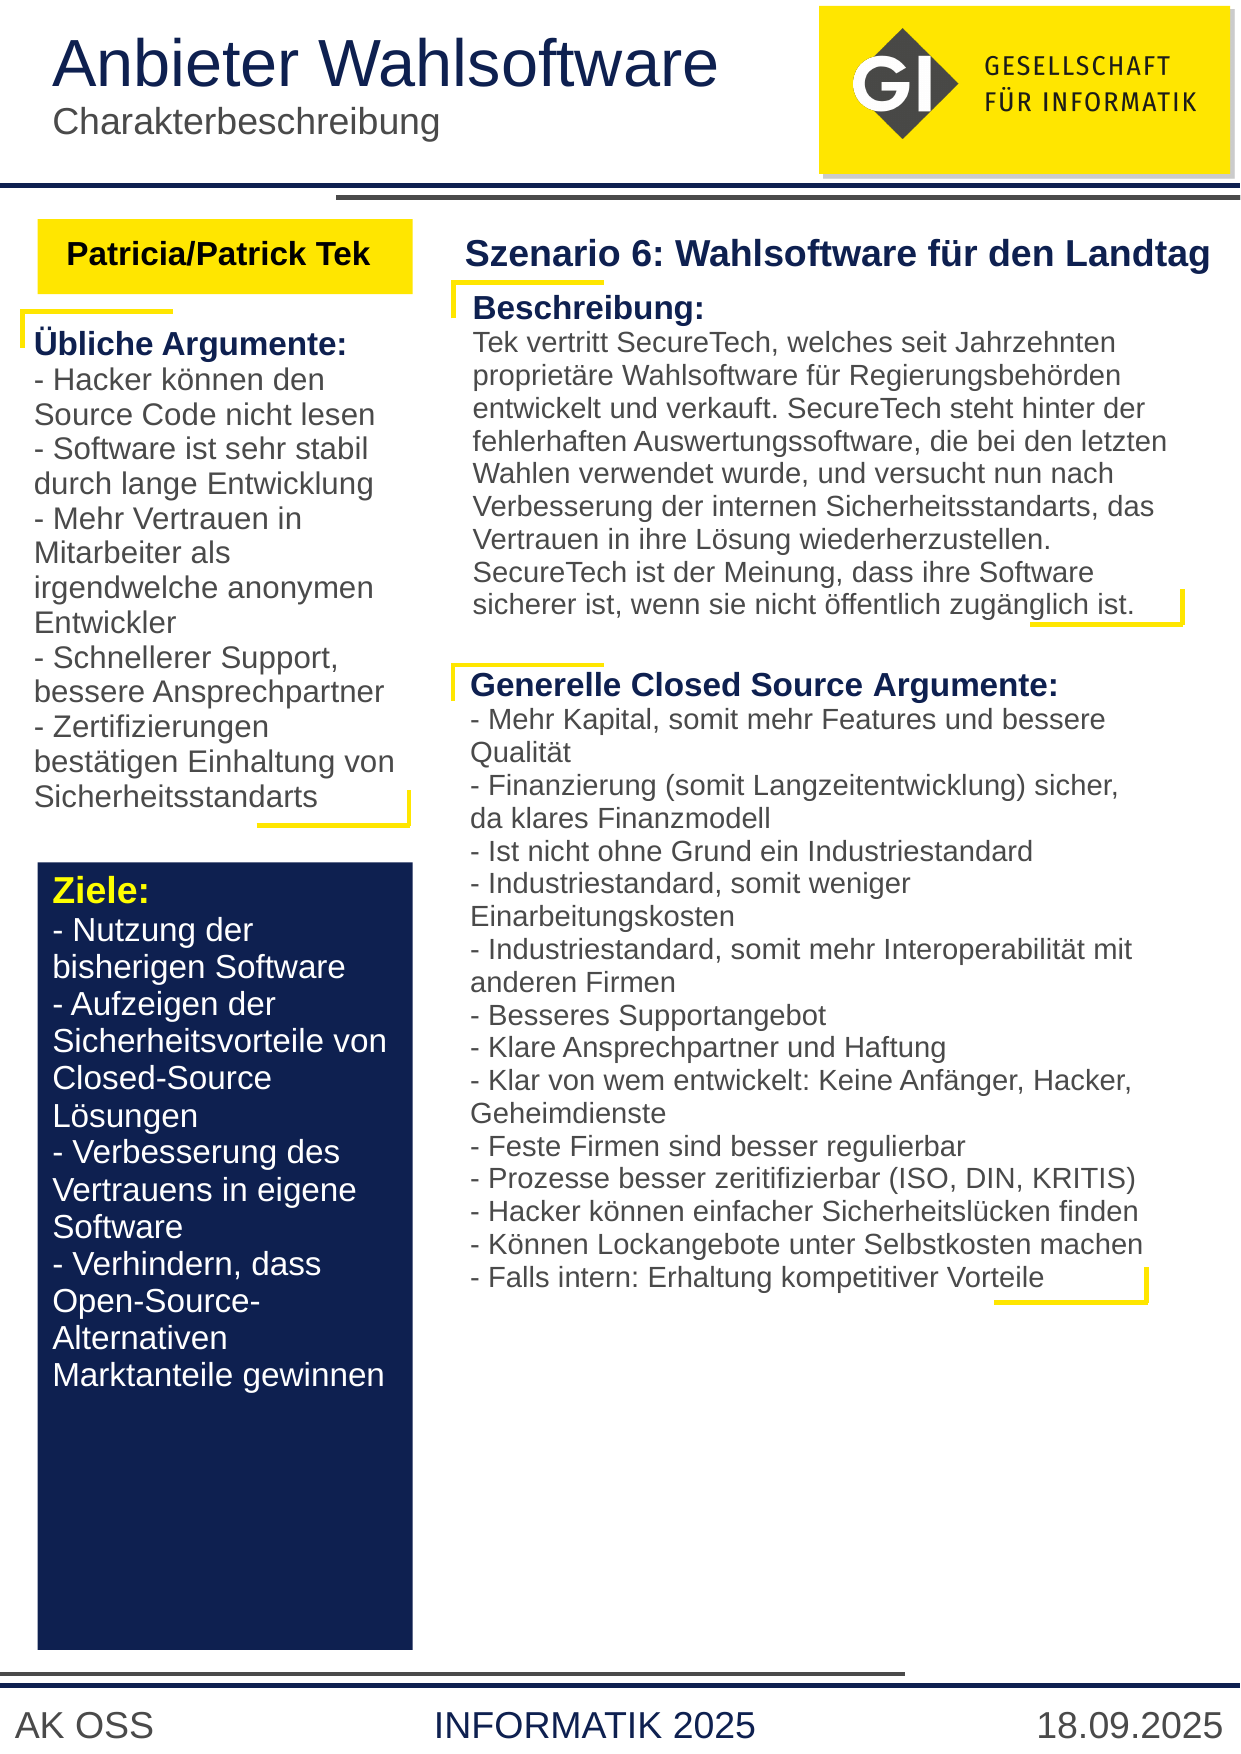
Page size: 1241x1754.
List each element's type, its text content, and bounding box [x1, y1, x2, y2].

text_box 18.09.2025 [1021, 1697, 1239, 1754]
text_box Beschreibung: Tek vertritt SecureTech, welches seit Jahrzehnten proprietäre Wahlsoftware für Regierungsbehörden entwickelt und verkauft. SecureTech steht hinter der fehlerhaften Auswertungssoftware, die bei den letzten Wahlen verwendet wurde, und versucht nun nach Verbesserung der internen Sicherheitsstandarts, das Vertrauen in ihre Lösung wiederherzustellen. SecureTech ist der Meinung, dass ihre Software sicherer ist, wenn sie nicht öffentlich zugänglich ist. [457, 281, 1189, 924]
text_box Ziele: - Nutzung der bisherigen Software - Aufzeigen der Sicherheitsvorteile von Closed-Source Lösungen - Verbesserung des Vertrauens in eigene Software - Verhindern, dass Open-Source-Alternativen Marktanteile gewinnen [37, 862, 413, 1651]
text_box AK OSS [0, 1697, 170, 1754]
text_box Übliche Argumente: - Hacker können den Source Code nicht lesen - Software ist sehr stabil durch lange Entwicklung - Mehr Vertrauen in Mitarbeiter als irgendwelche anonymen Entwickler - Schnellerer Support, bessere Ansprechpartner - Zertifizierungen bestätigen Einhaltung von Sicherheitsstandarts [18, 317, 413, 1030]
text_box Szenario 6: Wahlsoftware für den Landtag [450, 225, 1238, 282]
text_box [819, 5, 1231, 174]
text_box Patricia/Patrick Tek [0, 228, 451, 317]
text_box Anbieter Wahlsoftware Charakterbeschreibung [37, 18, 788, 169]
text_box INFORMATIK 2025 [419, 1697, 772, 1754]
text_box Generelle Closed Source Argumente: - Mehr Kapital, somit mehr Features und bessere Qualität - Finanzierung (somit Langzeitentwicklung) sicher, da klares Finanzmodell - Ist nicht ohne Grund ein Industriestandard - Industriestandard, somit weniger Einarbeitungskosten - Industriestandard, somit mehr Interoperabilität mit anderen Firmen - Besseres Supportangebot - Klare Ansprechpartner und Haftung - Klar von wem entwickelt: Keine Anfänger, Hacker, Geheimdienste - Feste Firmen sind besser regulierbar - Prozesse besser zeritifizierbar (ISO, DIN, KRITIS) - Hacker können einfacher Sicherheitslücken finden - Können Lockangebote unter Selbstkosten machen - Falls intern: Erhaltung kompetitiver Vorteile [455, 659, 1168, 1388]
text_box [37, 219, 413, 228]
picture [853, 28, 1196, 139]
